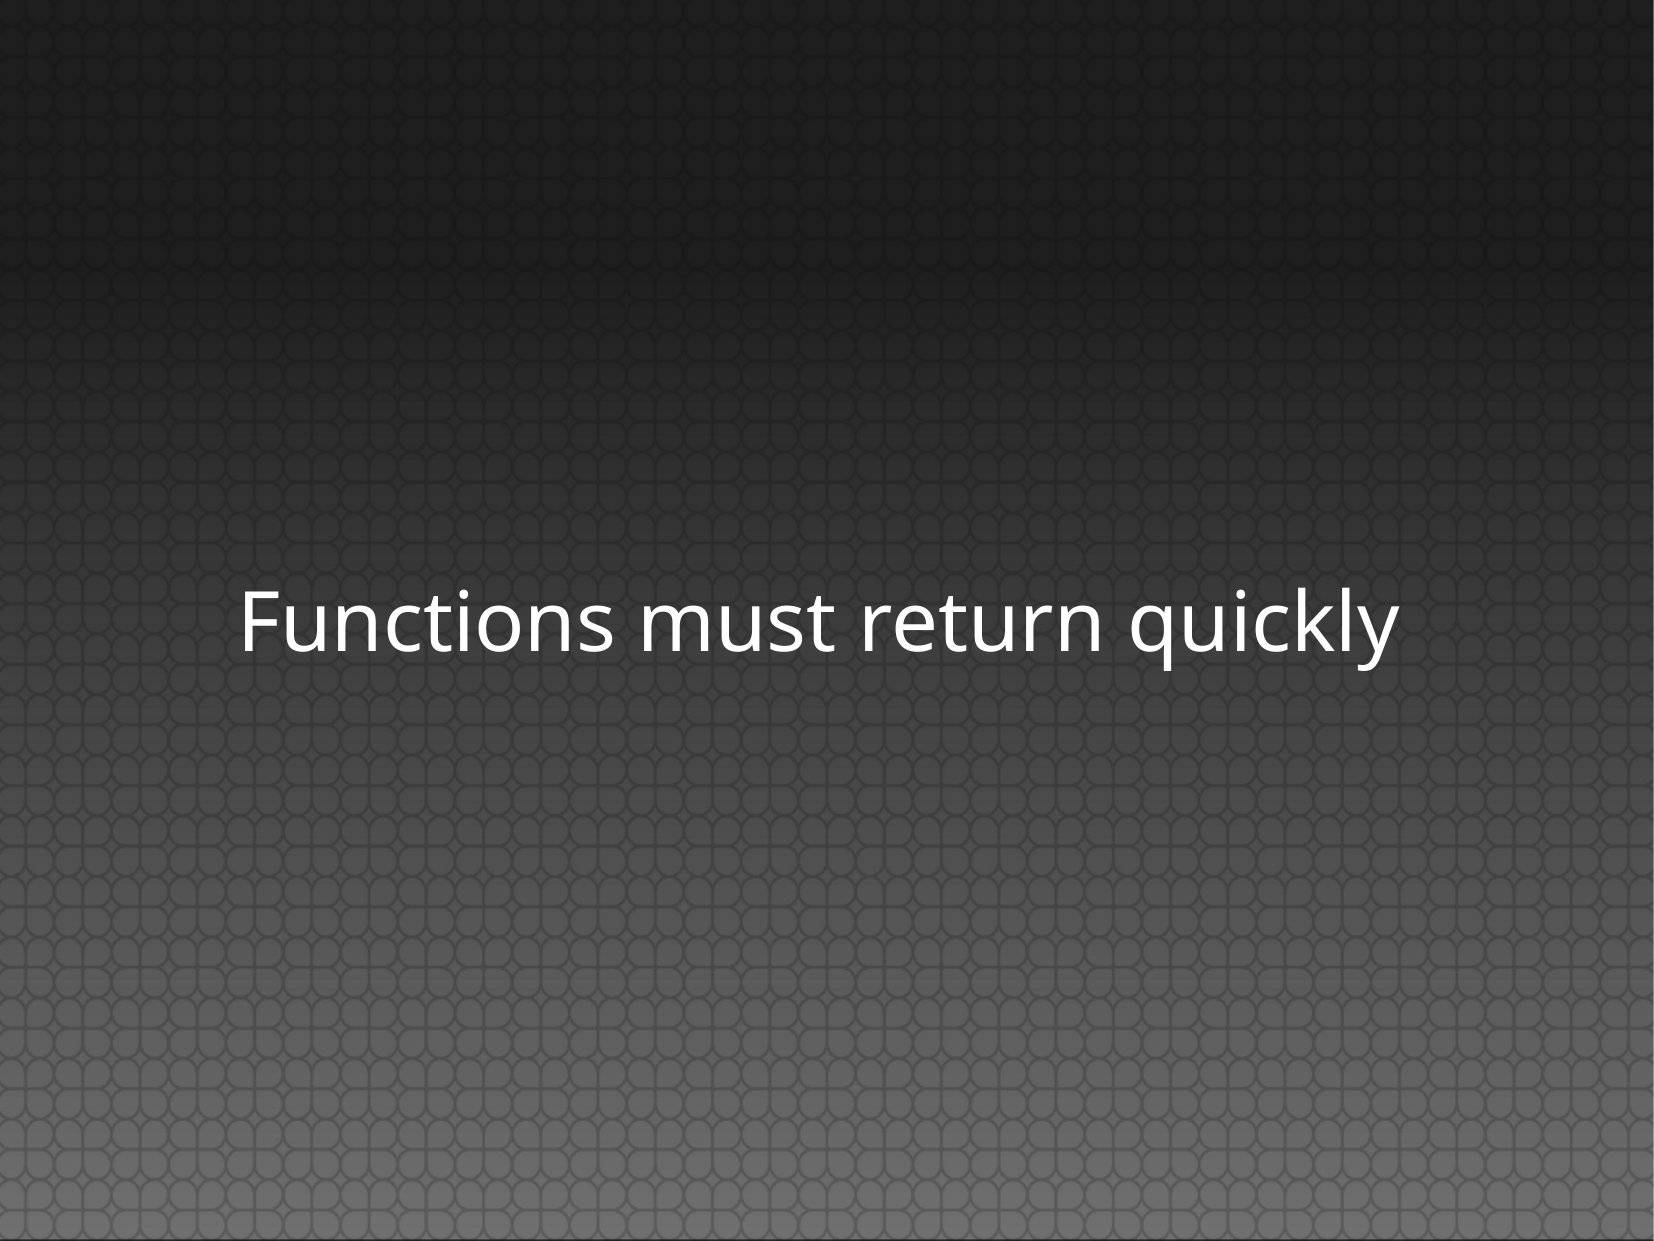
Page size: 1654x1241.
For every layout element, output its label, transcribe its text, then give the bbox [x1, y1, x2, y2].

title Functions must return quickly [75, 525, 1564, 713]
picture [0, 0, 1654, 1241]
